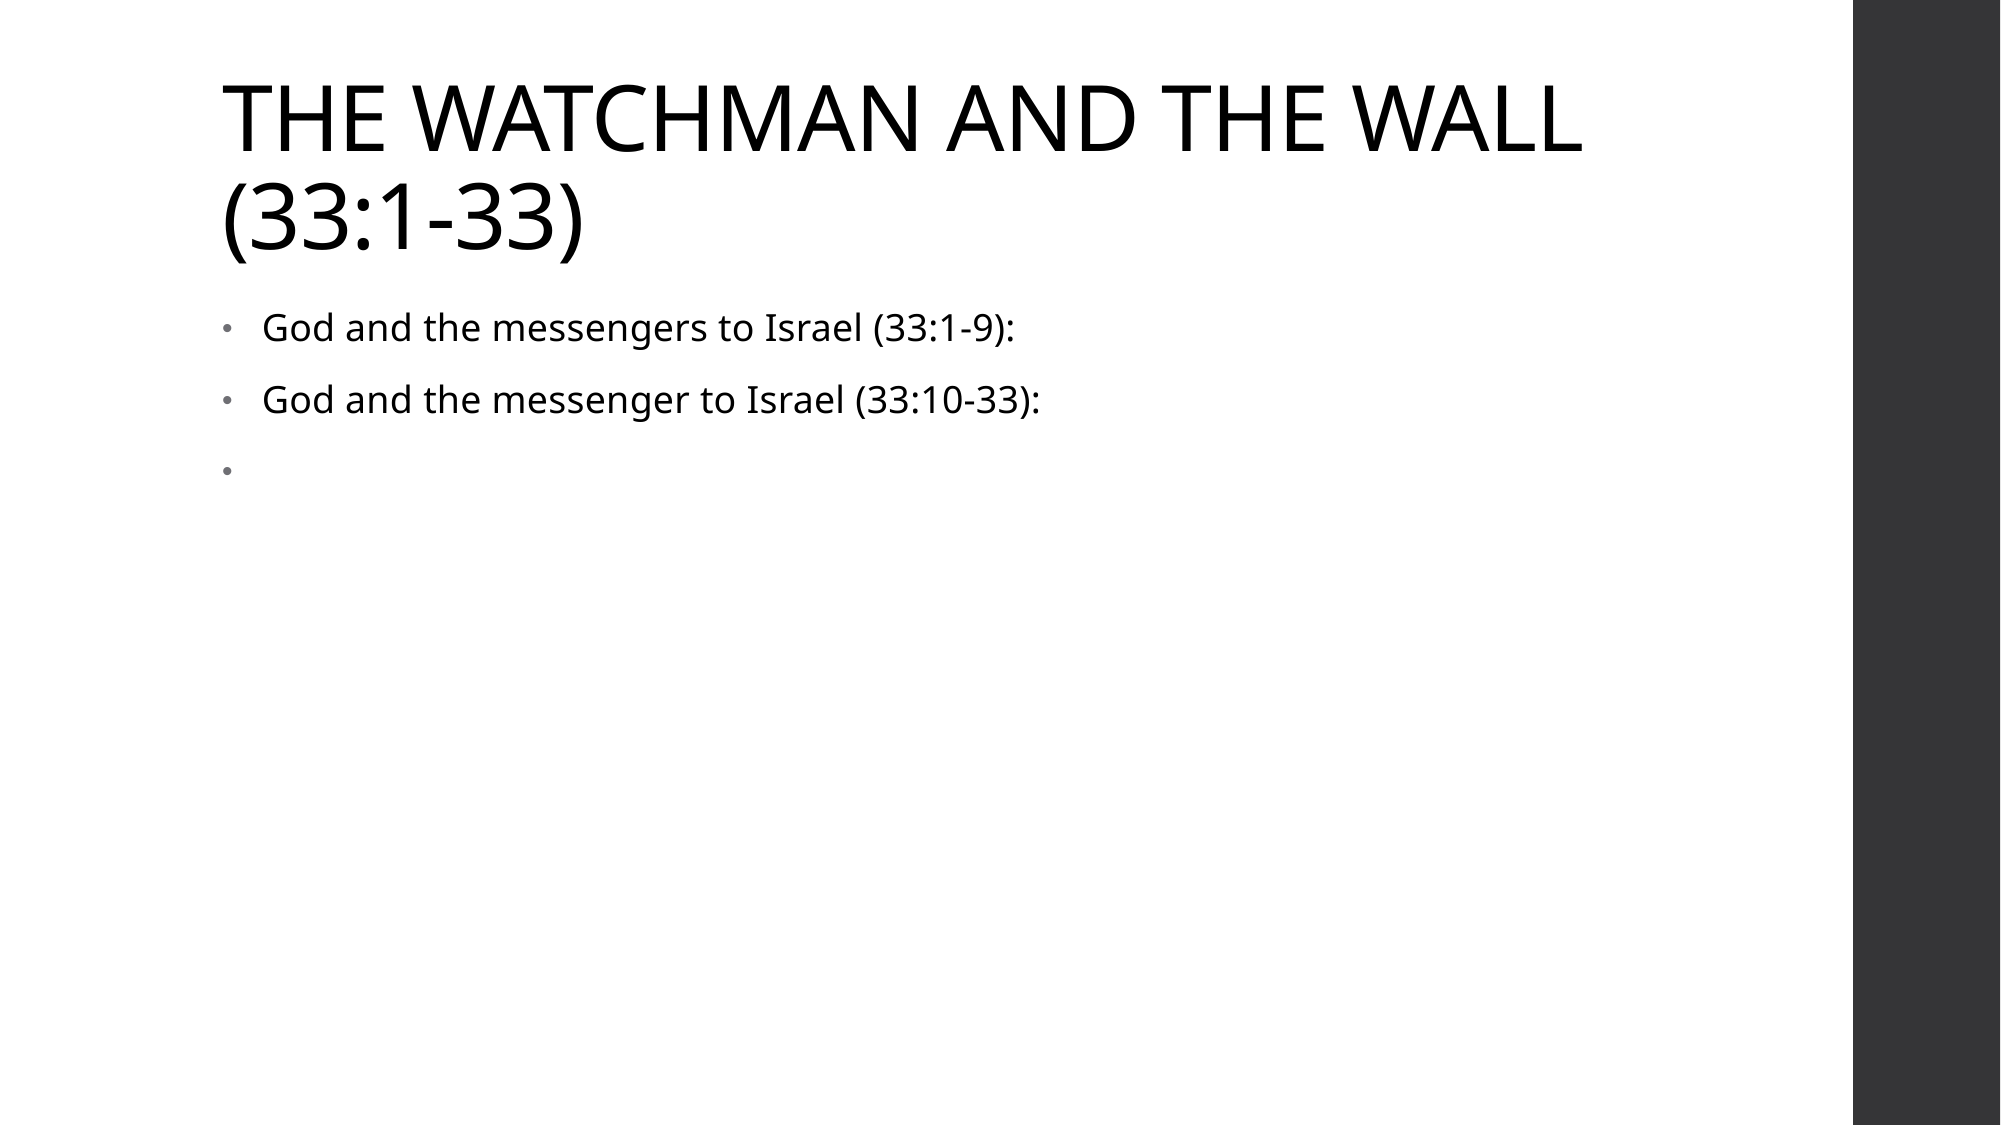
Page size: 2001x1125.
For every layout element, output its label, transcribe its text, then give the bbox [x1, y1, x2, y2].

title THE WATCHMAN AND THE WALL (33:1-33) [206, 60, 1797, 278]
list God and the messengers to Israel (33:1-9): God and the messenger to Israel (33:10-33): [206, 299, 1617, 1014]
